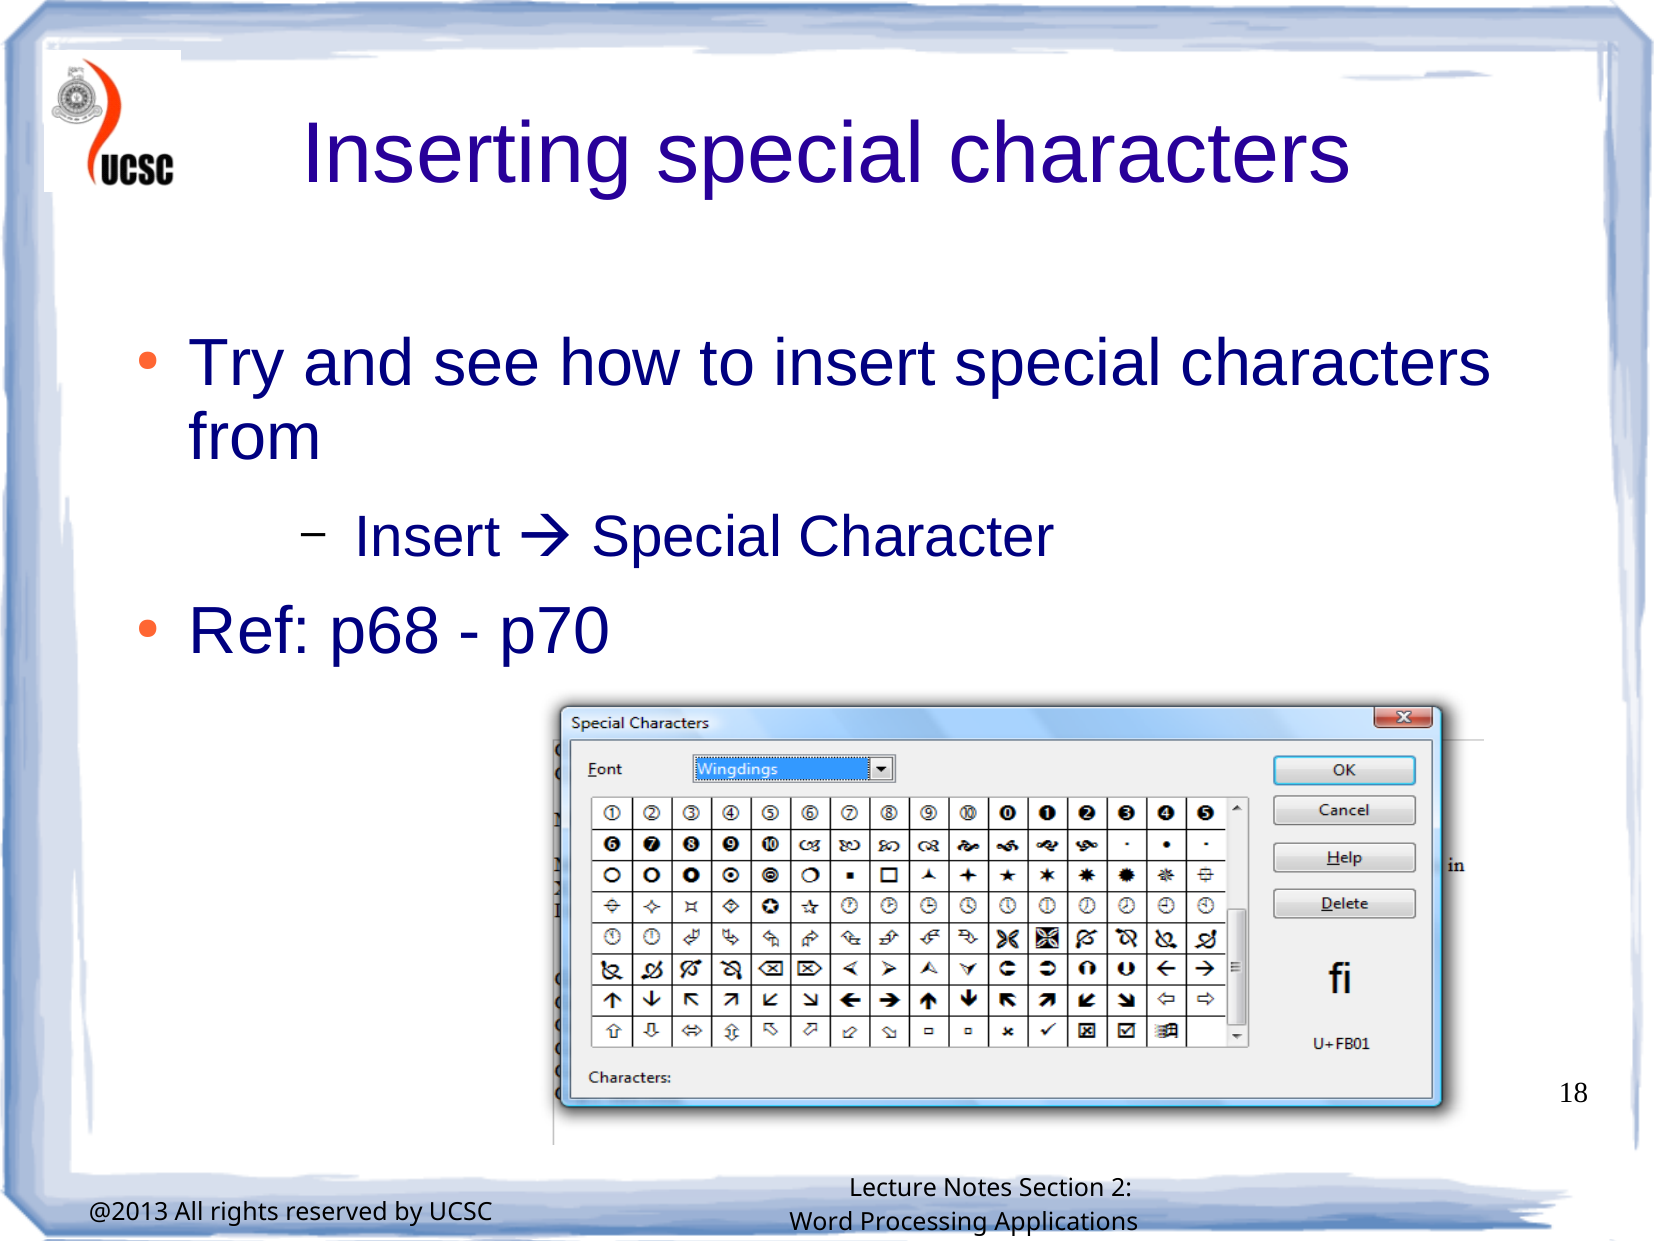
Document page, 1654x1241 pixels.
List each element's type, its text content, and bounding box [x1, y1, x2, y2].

picture [0, 0, 1654, 1241]
title Inserting special characters [82, 49, 1571, 257]
list Try and see how to insert special characters from Insert  Special Character Ref: p68 - p70 [118, 324, 1571, 1004]
